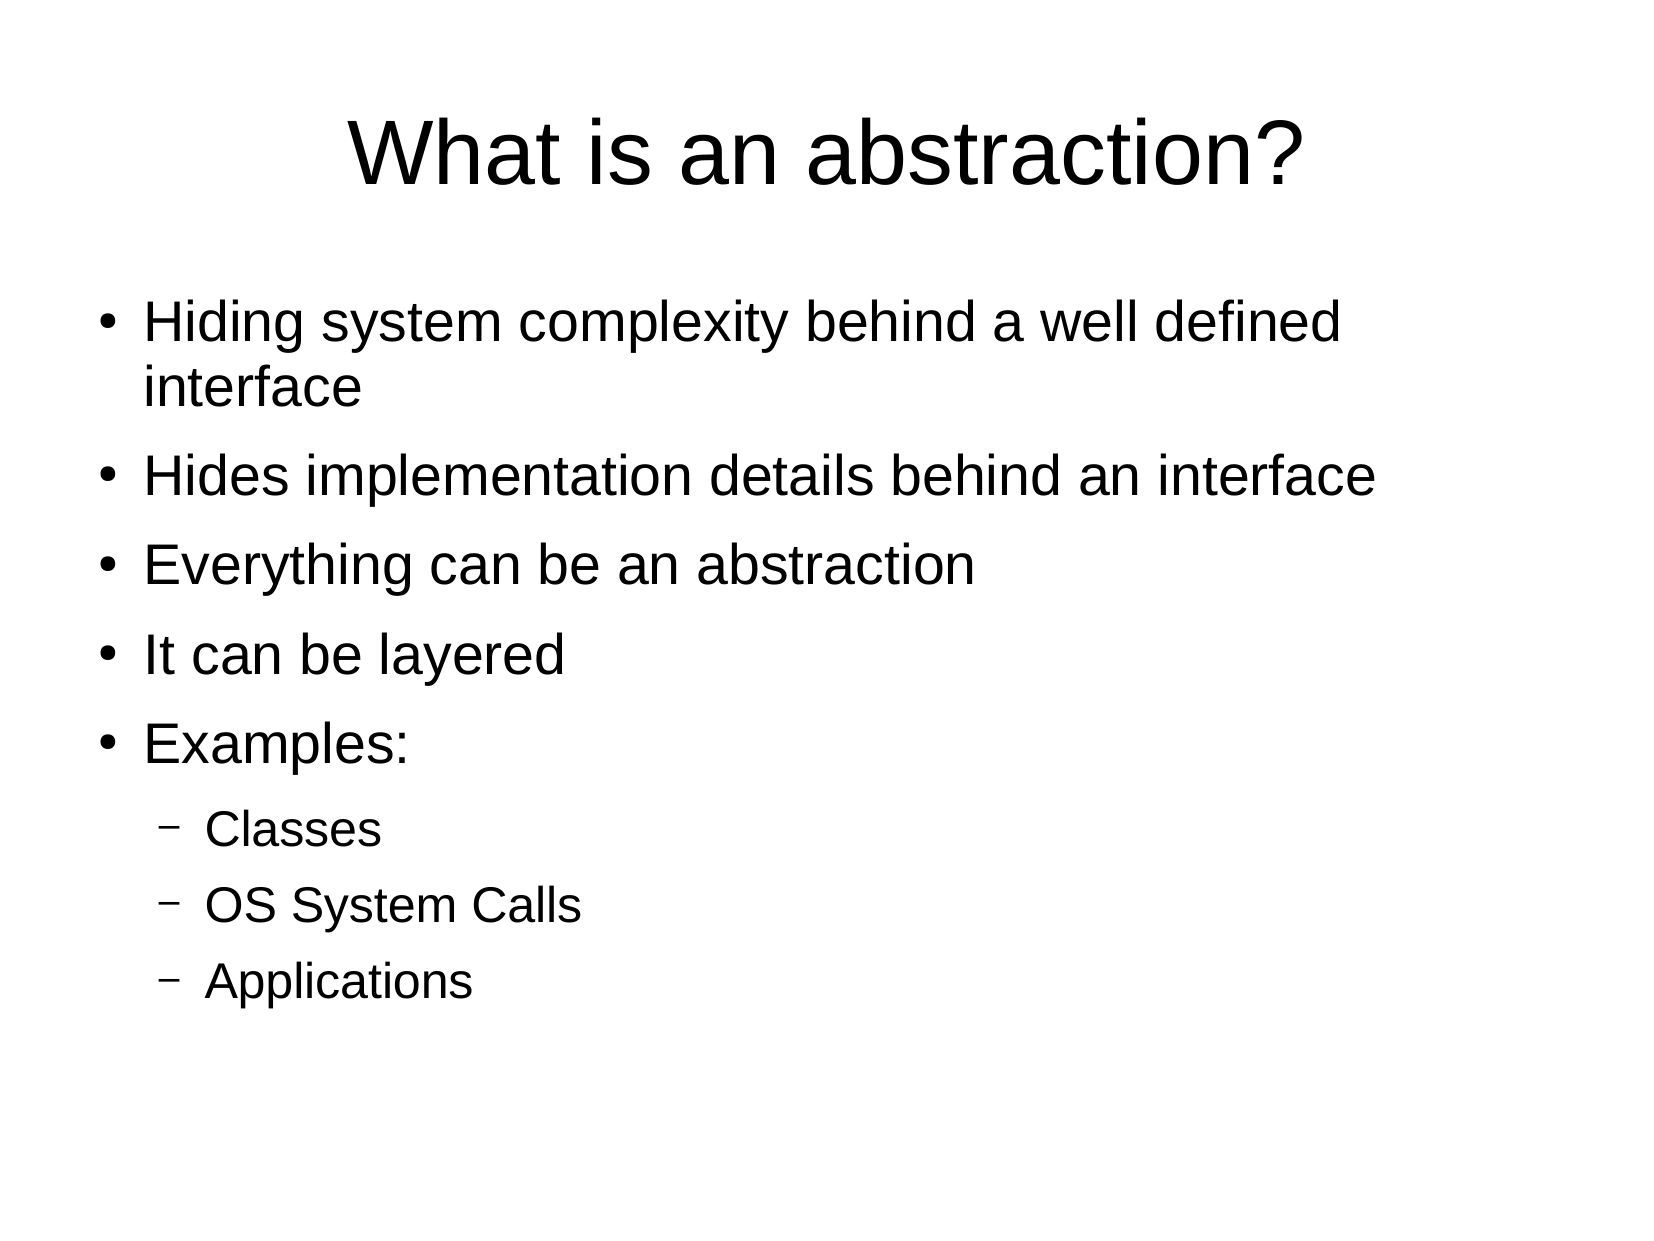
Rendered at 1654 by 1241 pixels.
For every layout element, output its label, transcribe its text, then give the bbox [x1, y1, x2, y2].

list Hiding system complexity behind a well defined interface Hides implementation details behind an interface Everything can be an abstraction It can be layered Examples: Classes OS System Calls Applications [82, 290, 1571, 1010]
title What is an abstraction? [82, 49, 1571, 257]
